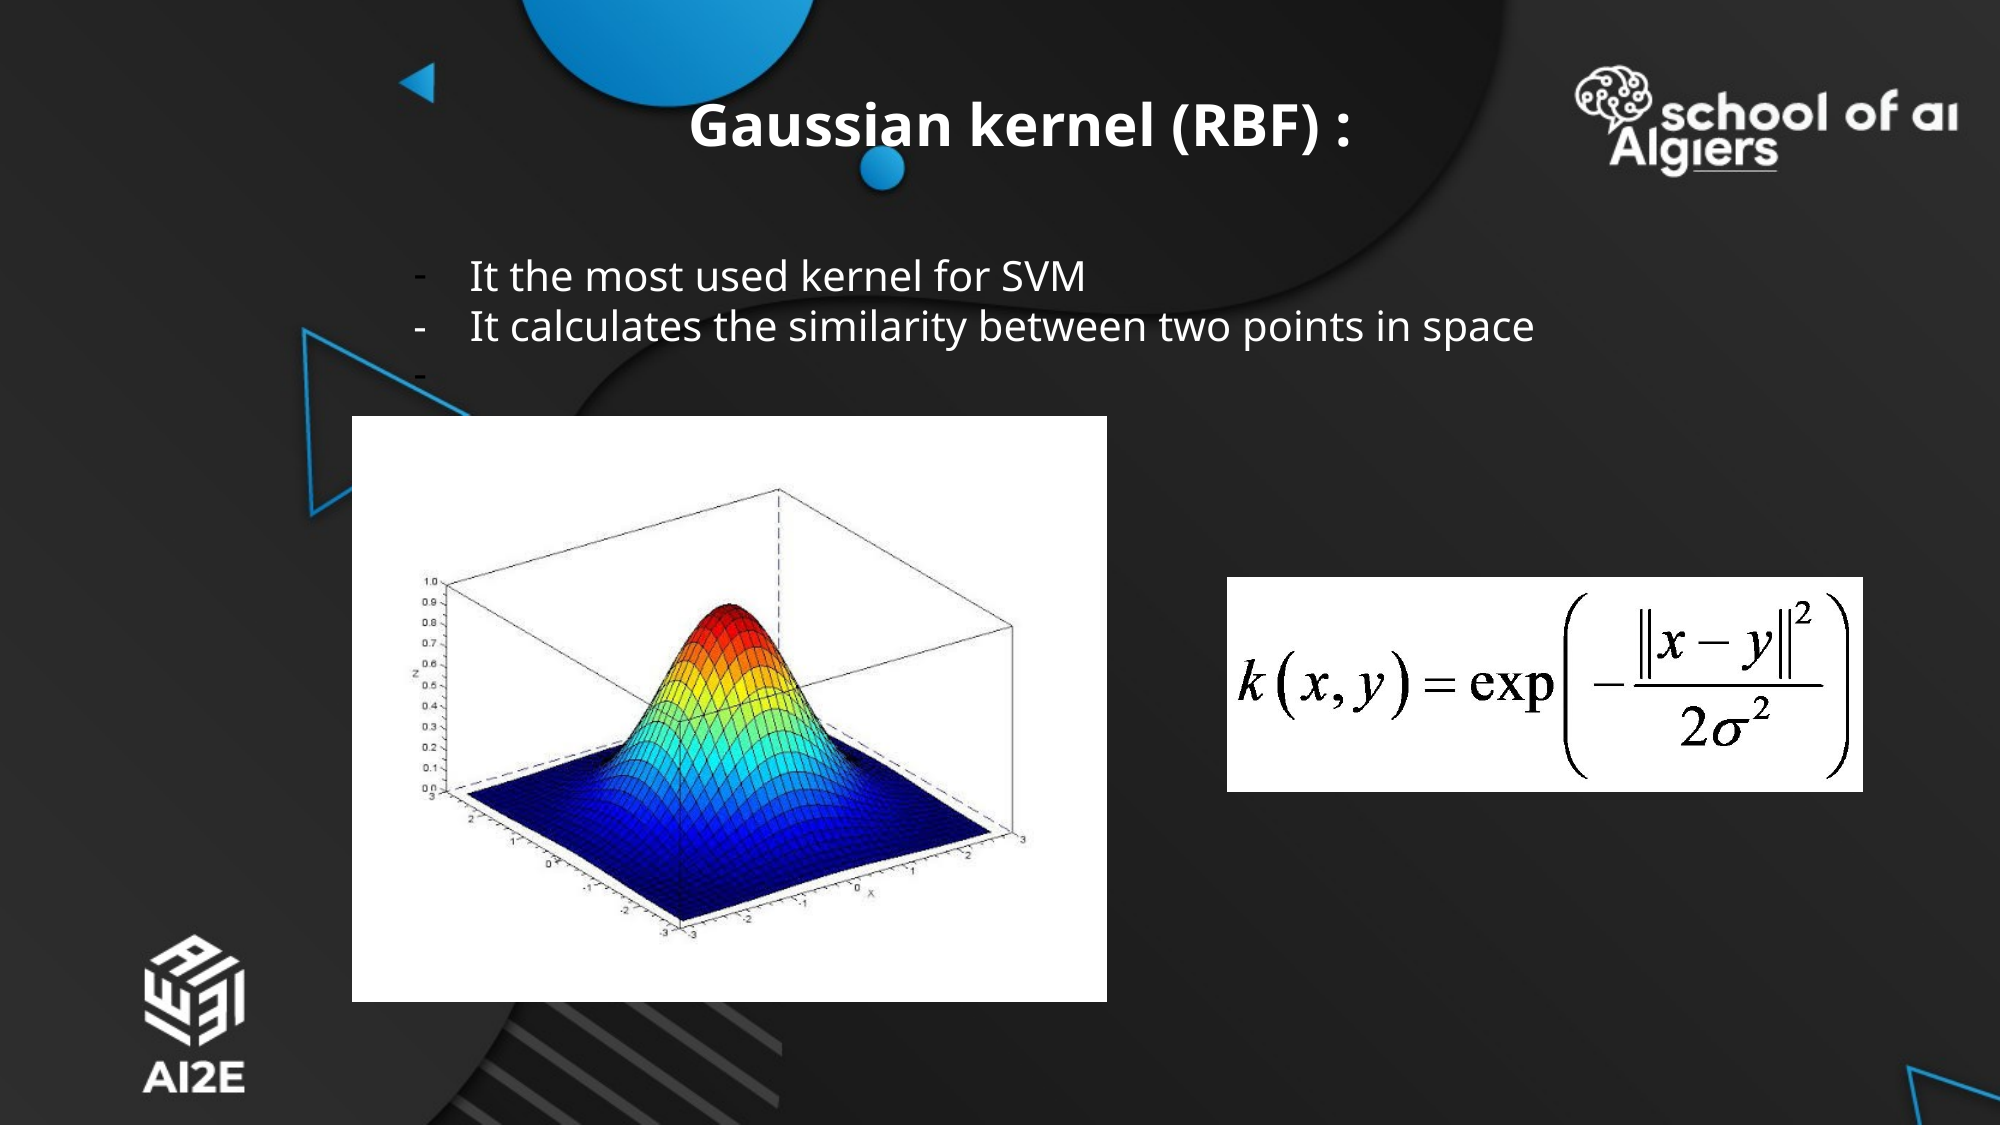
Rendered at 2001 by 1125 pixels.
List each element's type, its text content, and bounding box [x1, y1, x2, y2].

text_box Gaussian kernel (RBF) : [86, 70, 1956, 159]
subtitle It the most used kernel for SVM - It calculates the similarity between two points in space [413, 249, 1956, 396]
picture [0, 0, 2000, 1125]
